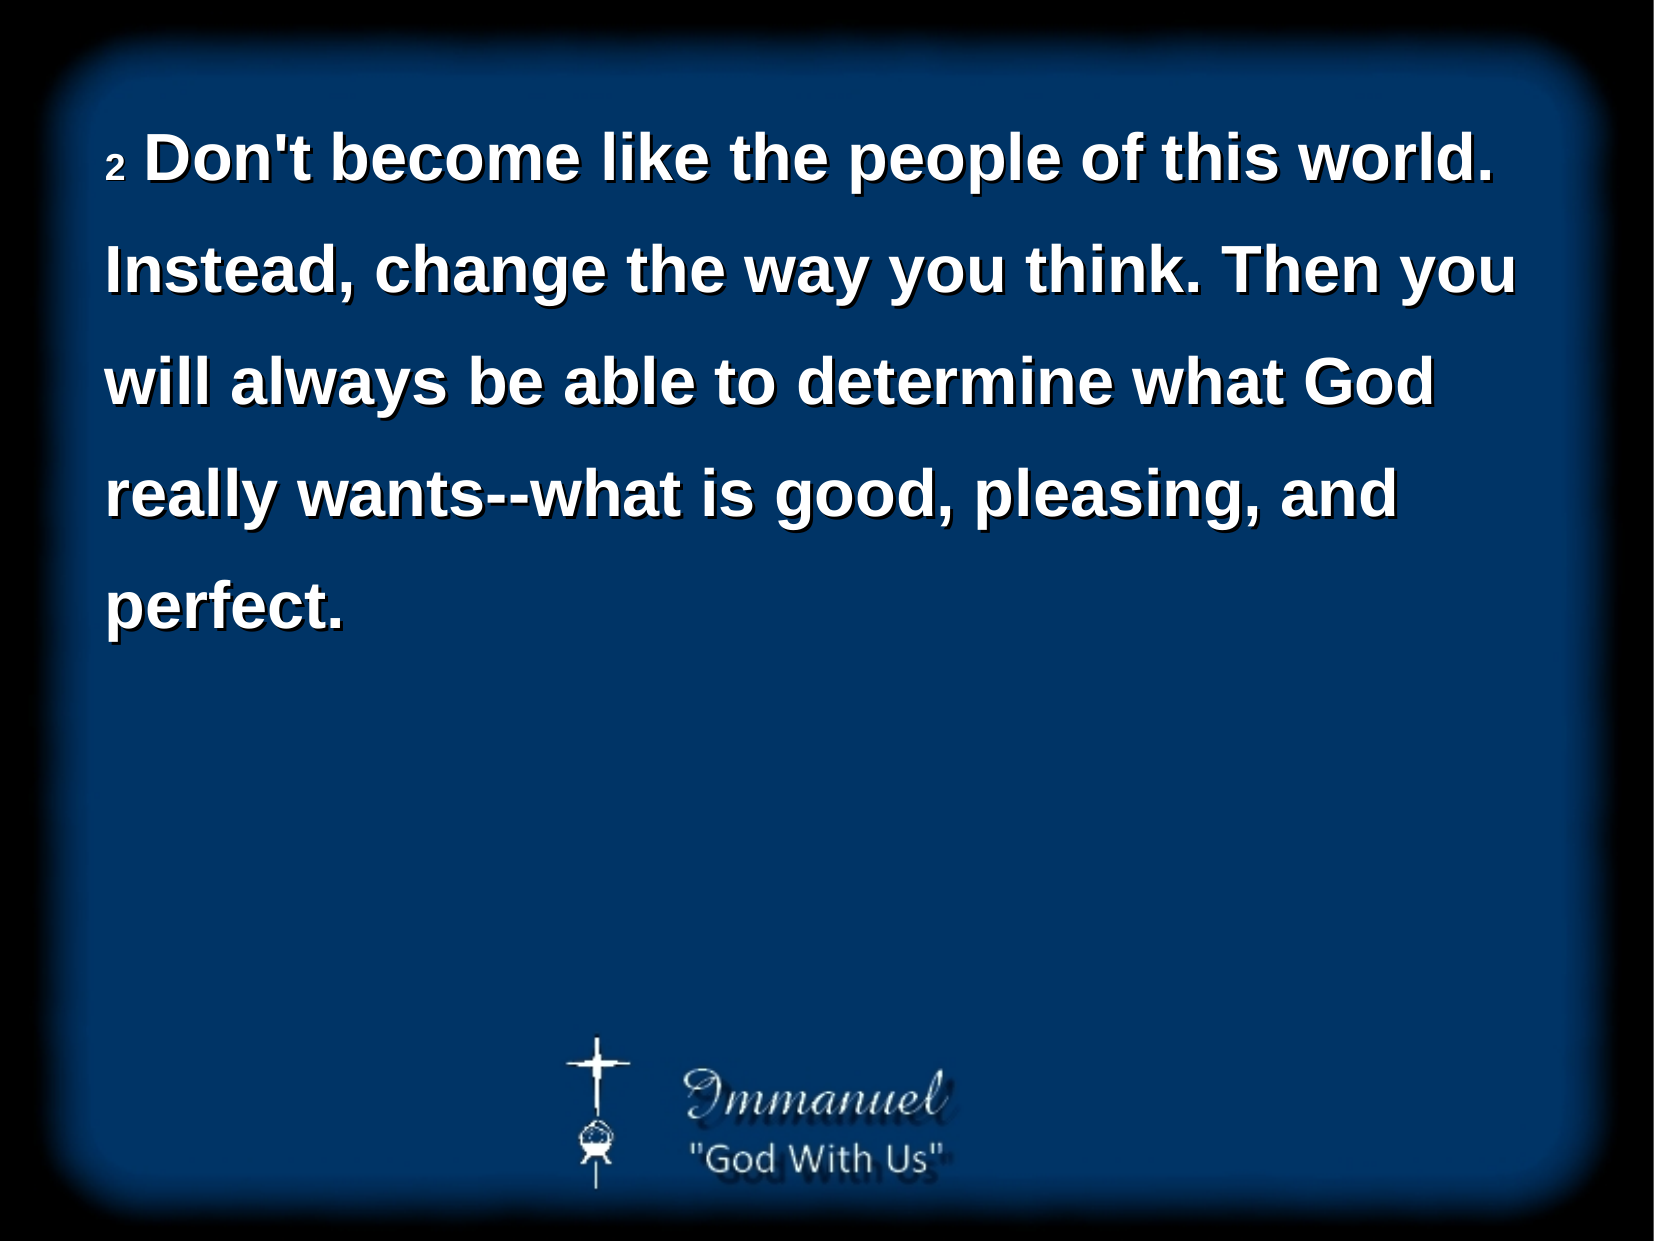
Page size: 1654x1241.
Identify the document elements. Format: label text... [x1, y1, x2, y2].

picture [0, 0, 1654, 1241]
text_box 2 Don't become like the people of this world. Instead, change the way you think. Then you will always be able to determine what God really wants--what is good, pleasing, and perfect. [90, 75, 1576, 610]
